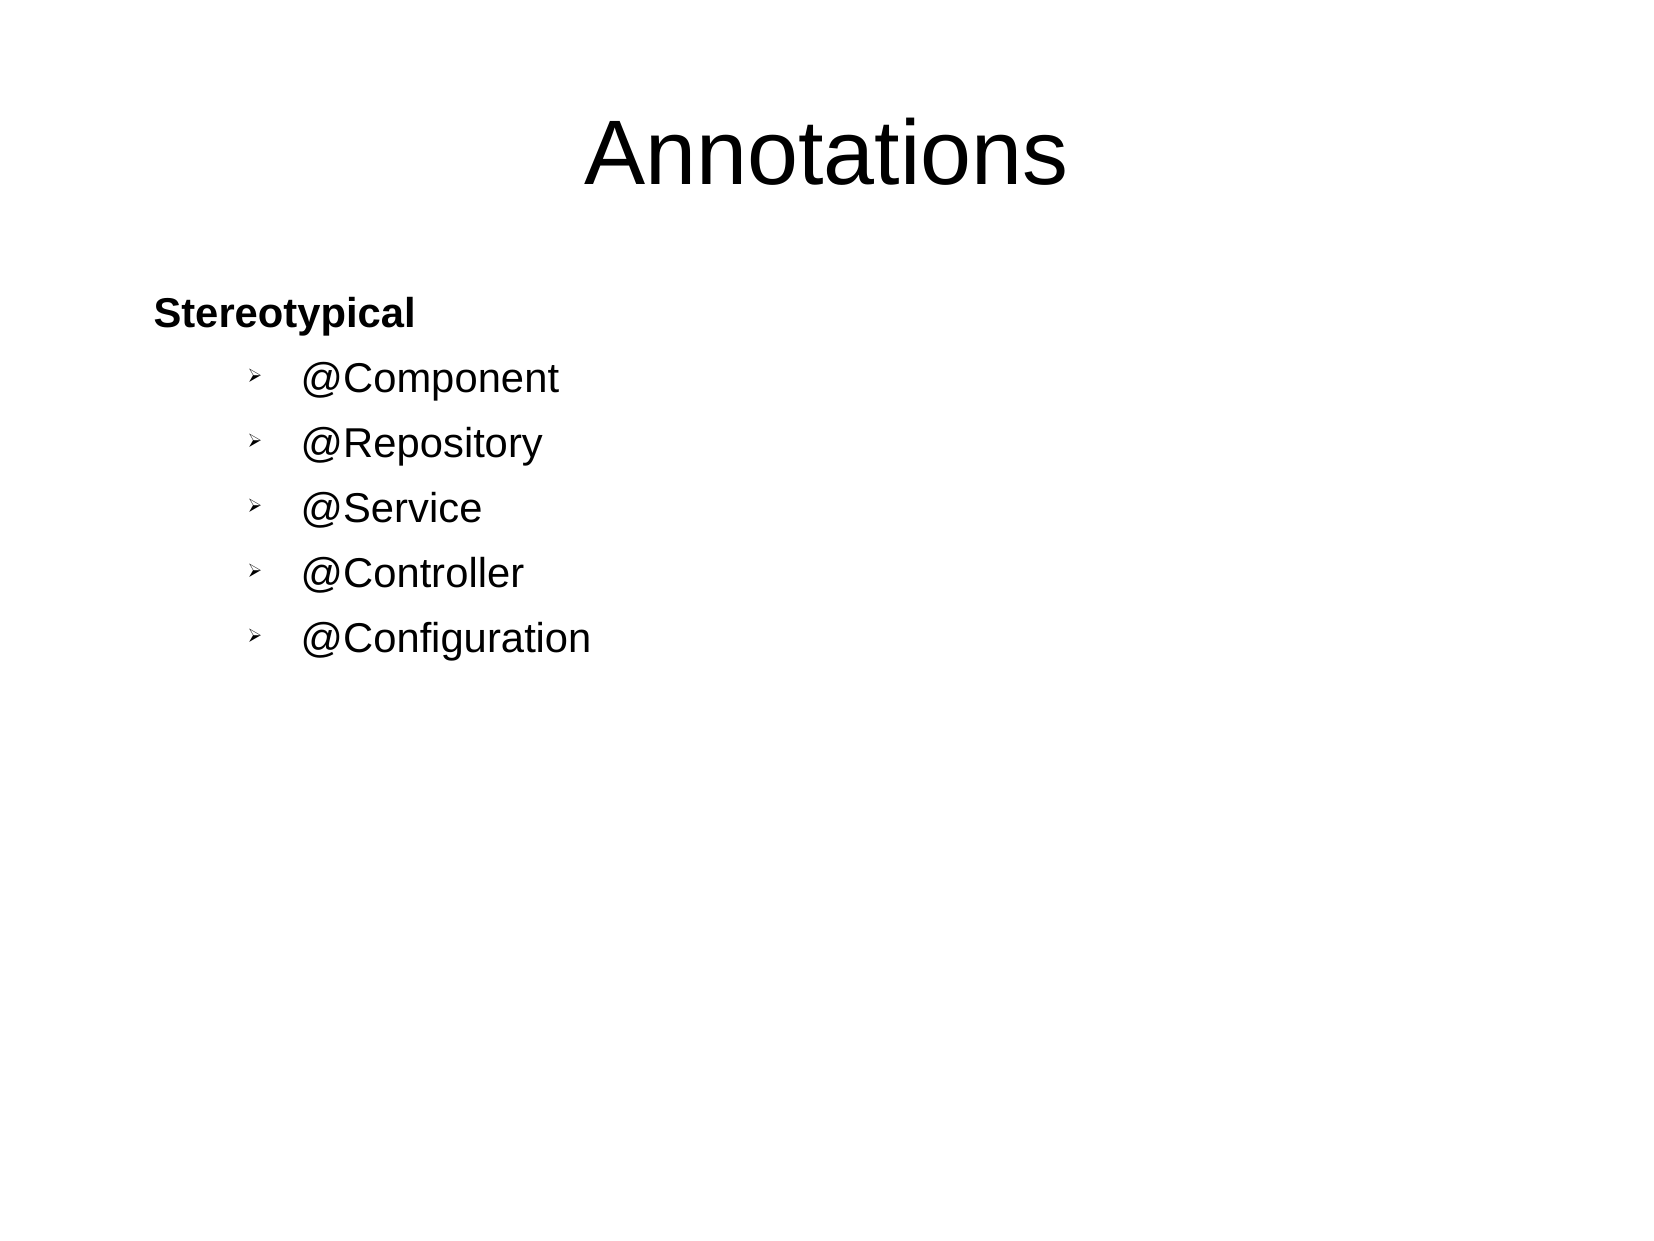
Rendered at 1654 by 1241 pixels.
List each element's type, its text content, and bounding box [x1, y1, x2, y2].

title Annotations [82, 49, 1571, 257]
list Stereotypical @Component @Repository @Service @Controller @Configuration [82, 290, 1571, 1010]
